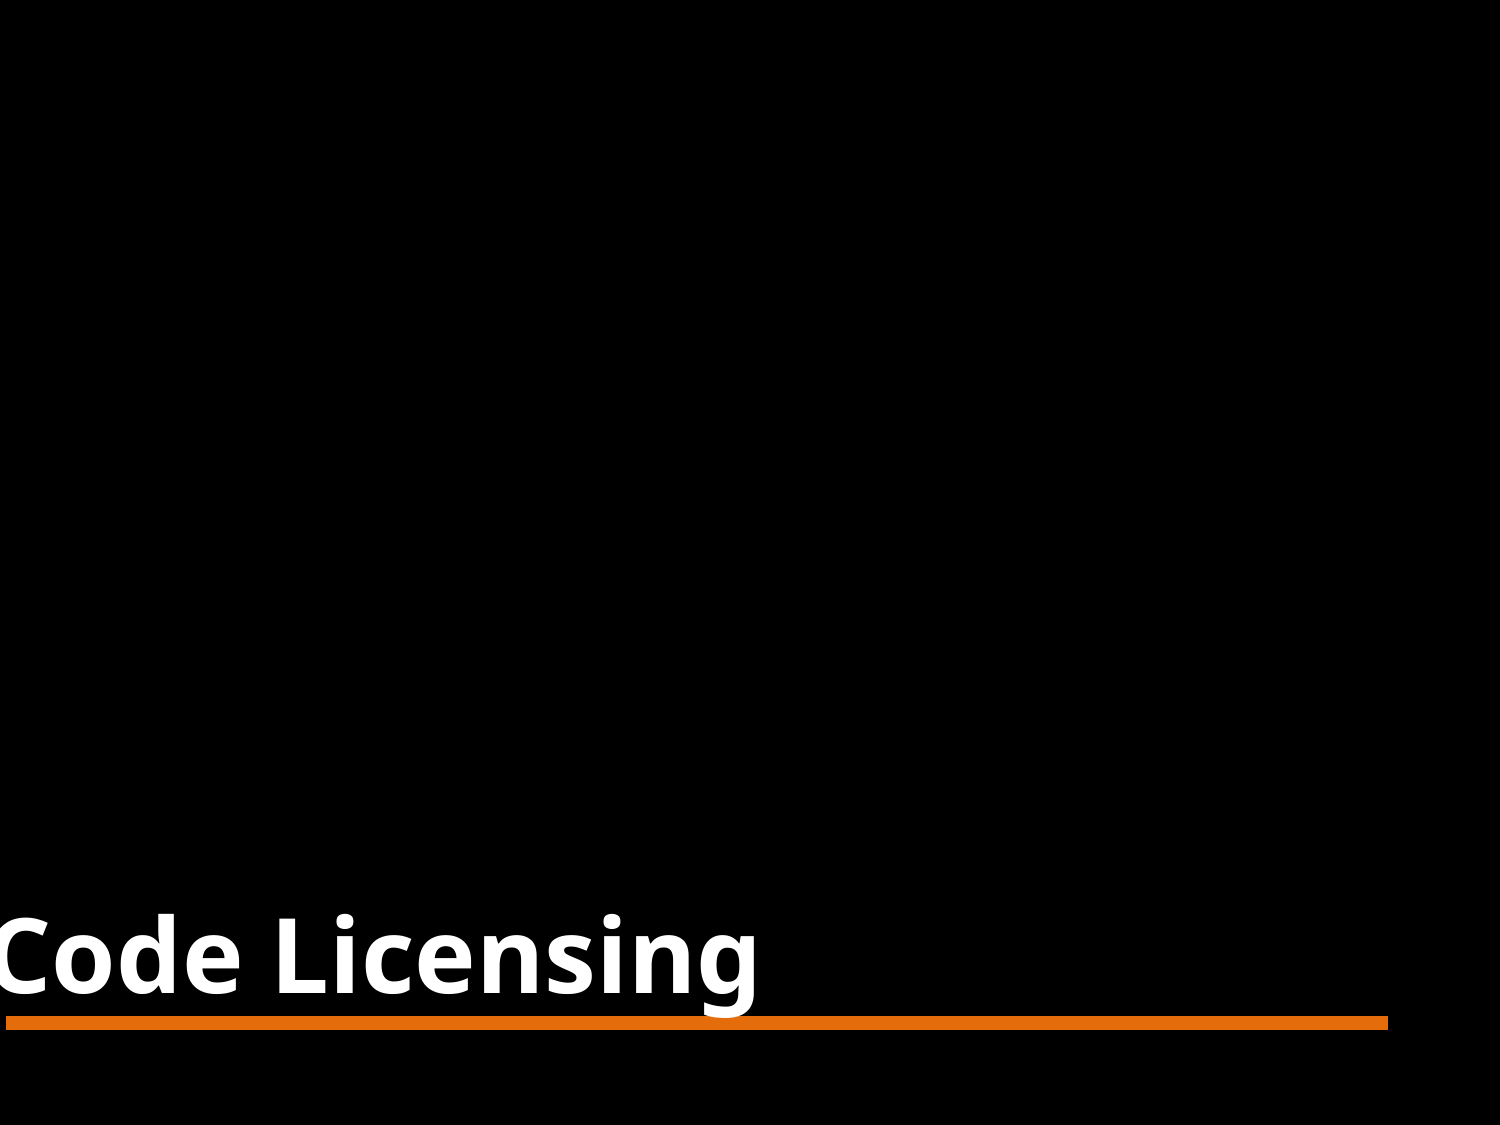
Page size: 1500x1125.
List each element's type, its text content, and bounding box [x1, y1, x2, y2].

text_box Code Licensing [0, 881, 1389, 1024]
